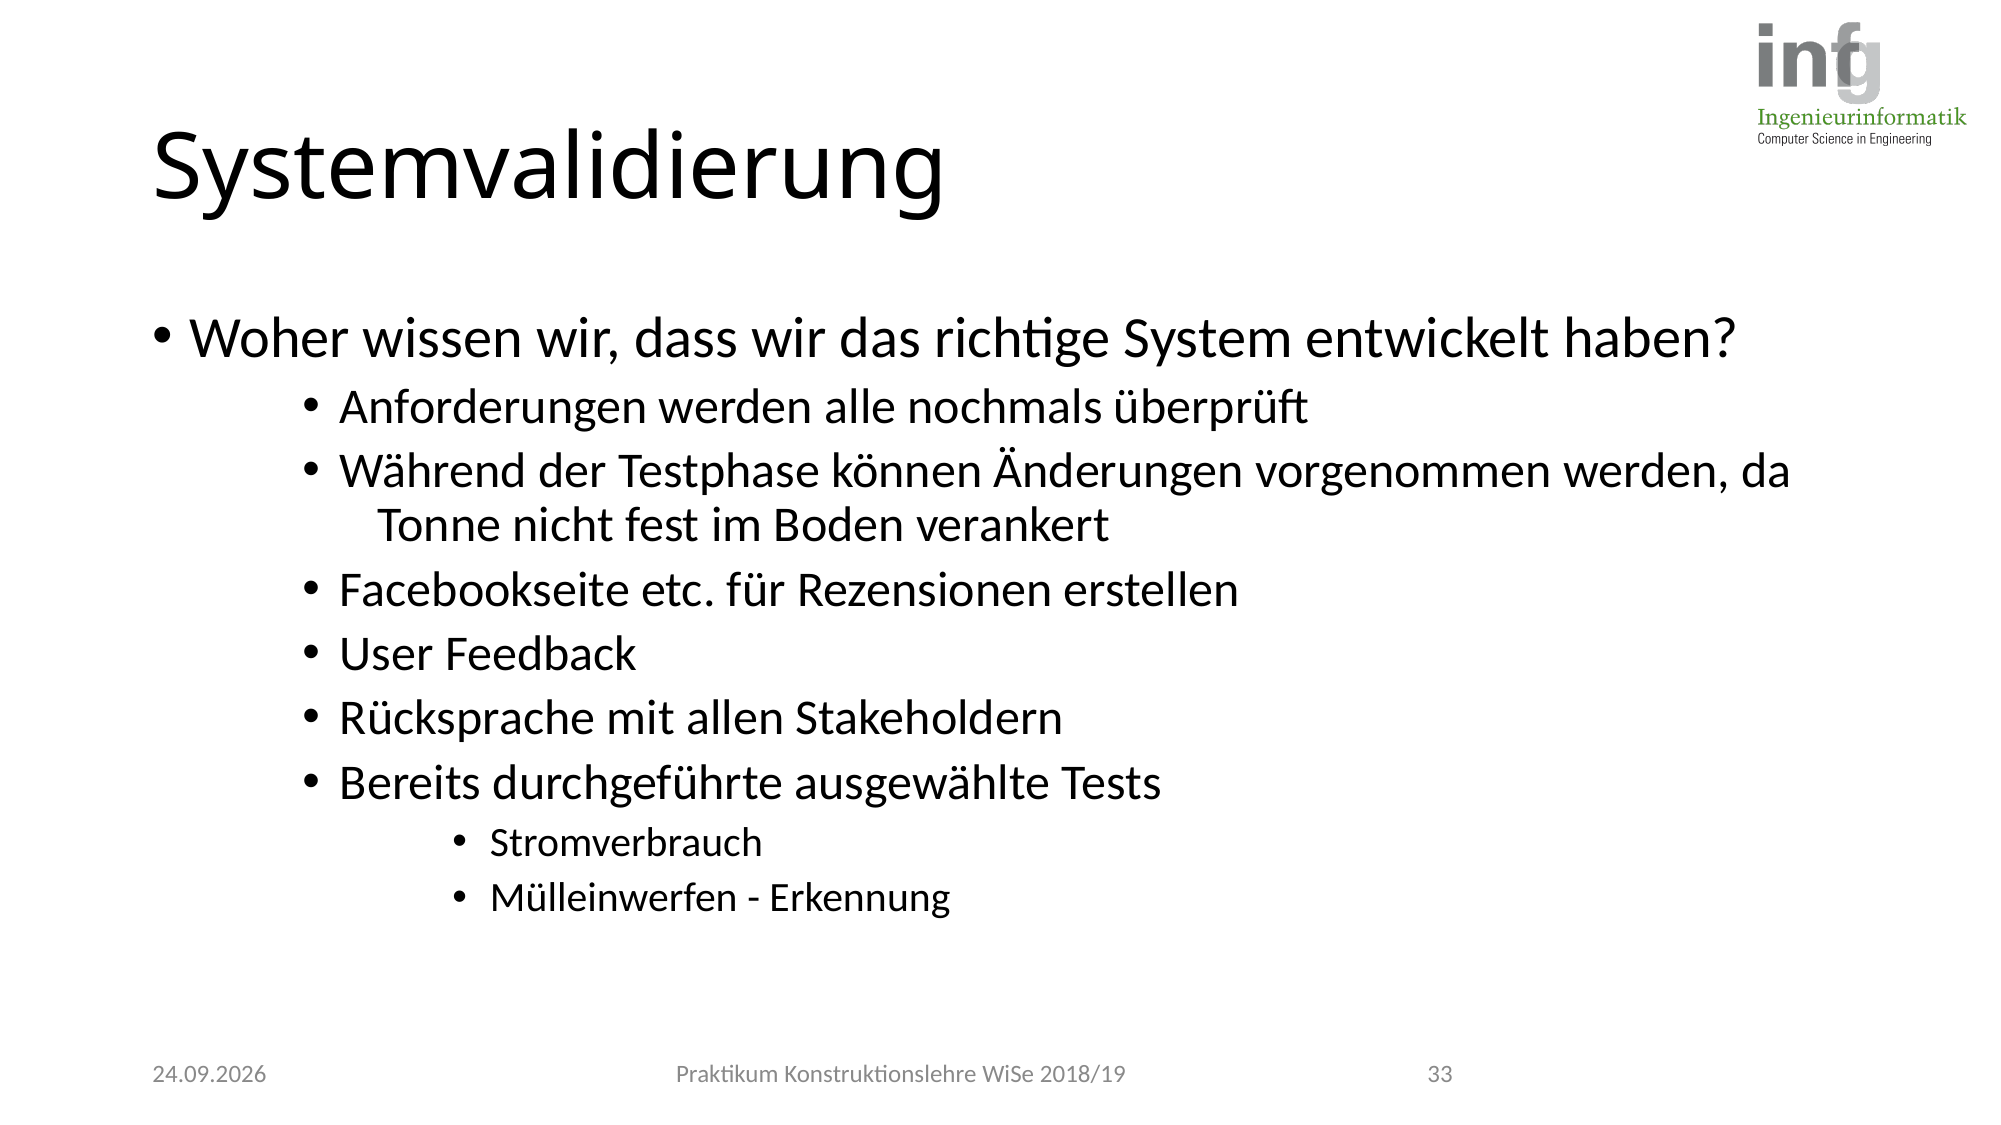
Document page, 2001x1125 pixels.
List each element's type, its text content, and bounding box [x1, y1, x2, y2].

list Woher wissen wir, dass wir das richtige System entwickelt haben? Anforderungen werden alle nochmals überprüft Während der Testphase können Änderungen vorgenommen werden, da Tonne nicht fest im Boden verankert Facebookseite etc. für Rezensionen erstellen User Feedback Rücksprache mit allen Stakeholdern Bereits durchgeführte ausgewählte Tests Stromverbrauch Mülleinwerfen - Erkennung [137, 299, 1863, 1014]
title Systemvalidierung [137, 59, 1863, 278]
text_box 33 [1412, 1042, 1863, 1103]
text_box 10.01.2019 [137, 1042, 403, 1103]
text_box Praktikum Konstruktionslehre WiSe 2018/19 [403, 1042, 1400, 1103]
